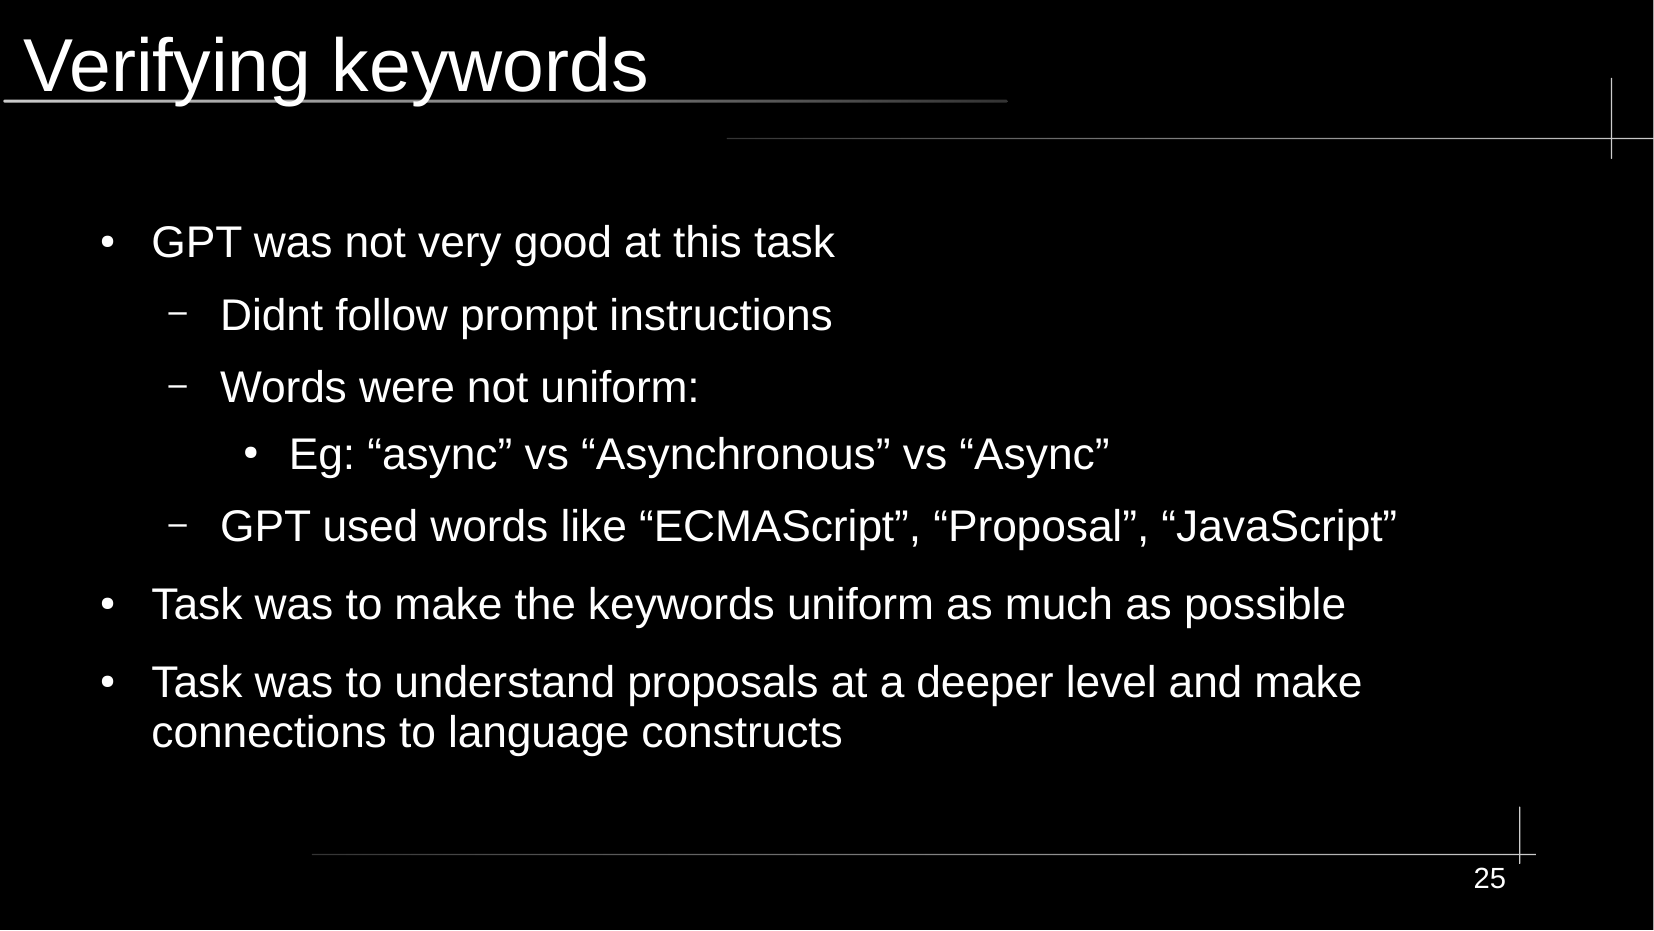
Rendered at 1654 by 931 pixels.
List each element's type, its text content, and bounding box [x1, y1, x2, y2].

title Verifying keywords [23, 11, 1589, 119]
list GPT was not very good at this task Didnt follow prompt instructions Words were not uniform: Eg: “async” vs “Asynchronous” vs “Async” GPT used words like “ECMAScript”, “Proposal”, “JavaScript” Task was to make the keywords uniform as much as possible Task was to understand proposals at a deeper level and make connections to language constructs [82, 217, 1571, 758]
